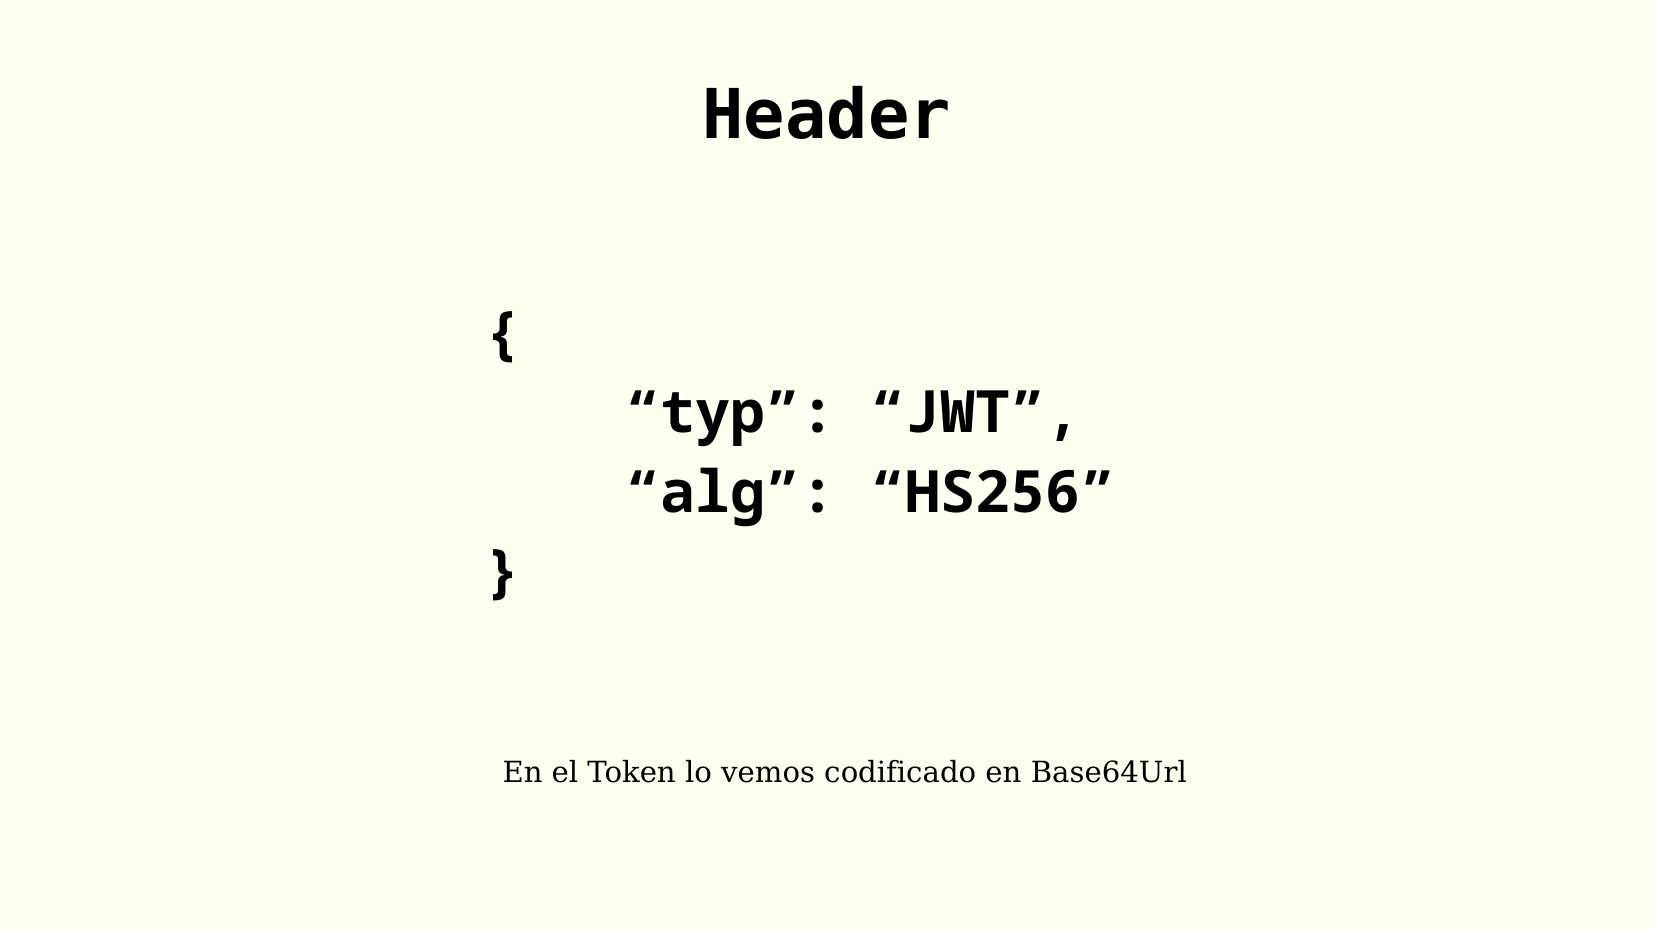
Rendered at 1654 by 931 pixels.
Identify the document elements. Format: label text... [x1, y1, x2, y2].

subtitle { “typ”: “JWT”, “alg”: “HS256” } [485, 199, 1571, 700]
title Header [82, 37, 1571, 193]
text_box En el Token lo vemos codificado en Base64Url [69, 747, 1621, 841]
